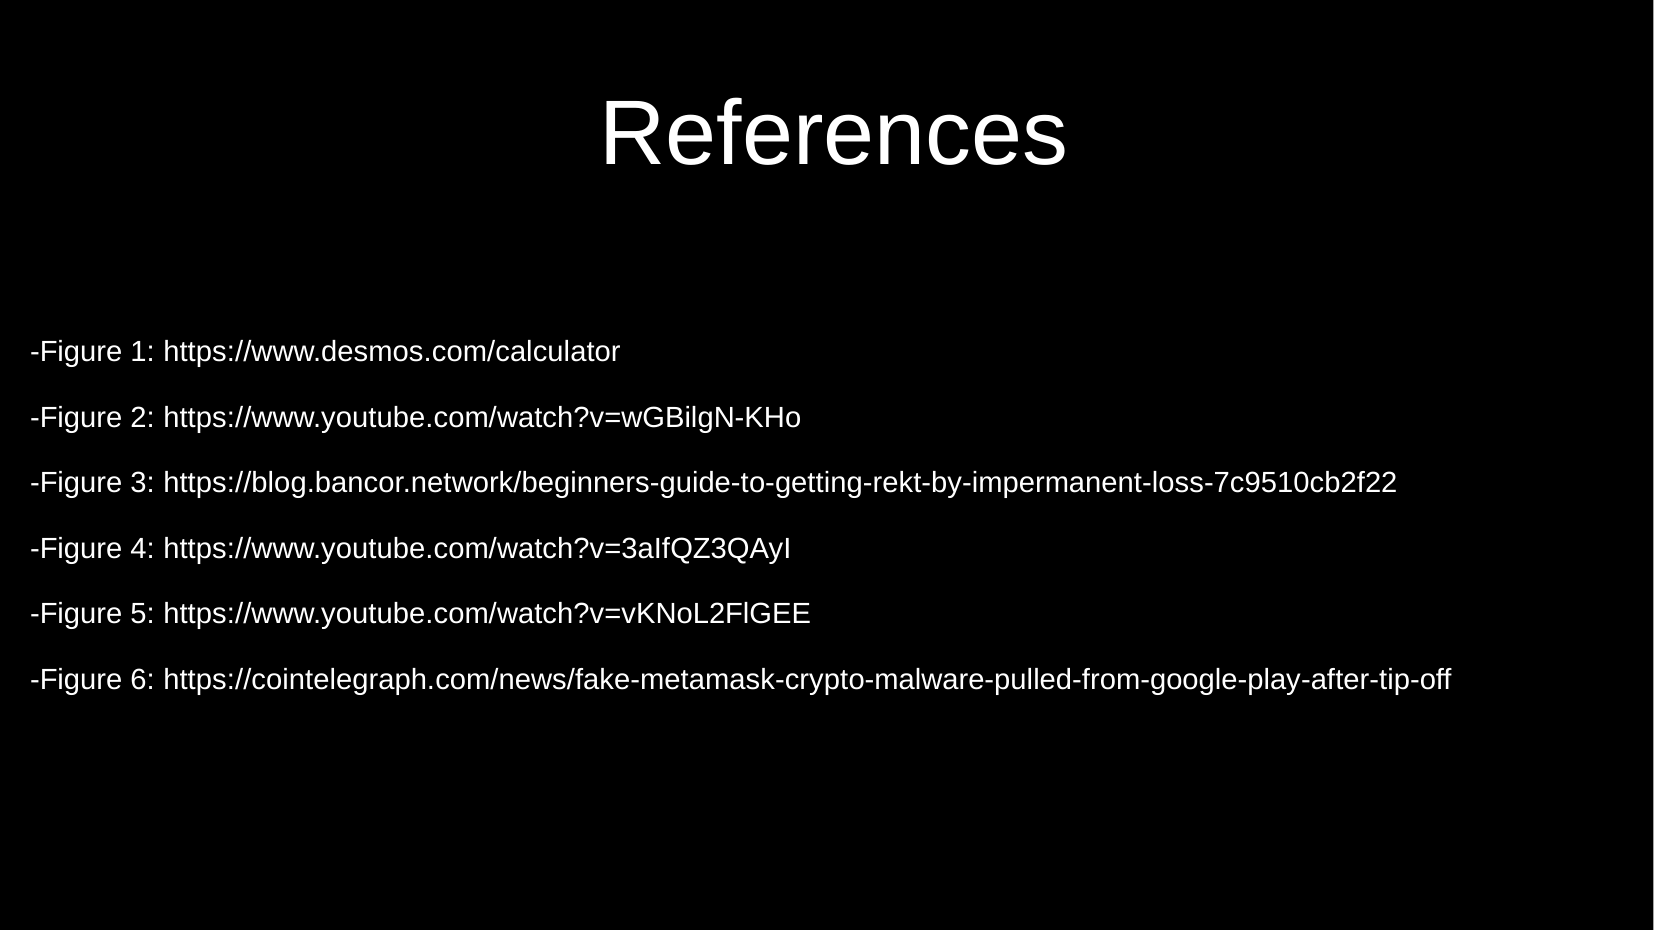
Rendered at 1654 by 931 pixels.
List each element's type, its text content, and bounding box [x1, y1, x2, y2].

title References [30, 30, 1639, 236]
title -Figure 1: https://www.desmos.com/calculator -Figure 2: https://www.youtube.com/watch?v=wGBilgN-KHo -Figure 3: https://blog.bancor.network/beginners-guide-to-getting-rekt-by-impermanent-loss-7c9510cb2f22 -Figure 4: https://www.youtube.com/watch?v=3aIfQZ3QAyI -Figure 5: https://www.youtube.com/watch?v=vKNoL2FlGEE -Figure 6: https://cointelegraph.com/news/fake-metamask-crypto-malware-pulled-from-google-play-after-tip-off [30, 131, 1651, 901]
